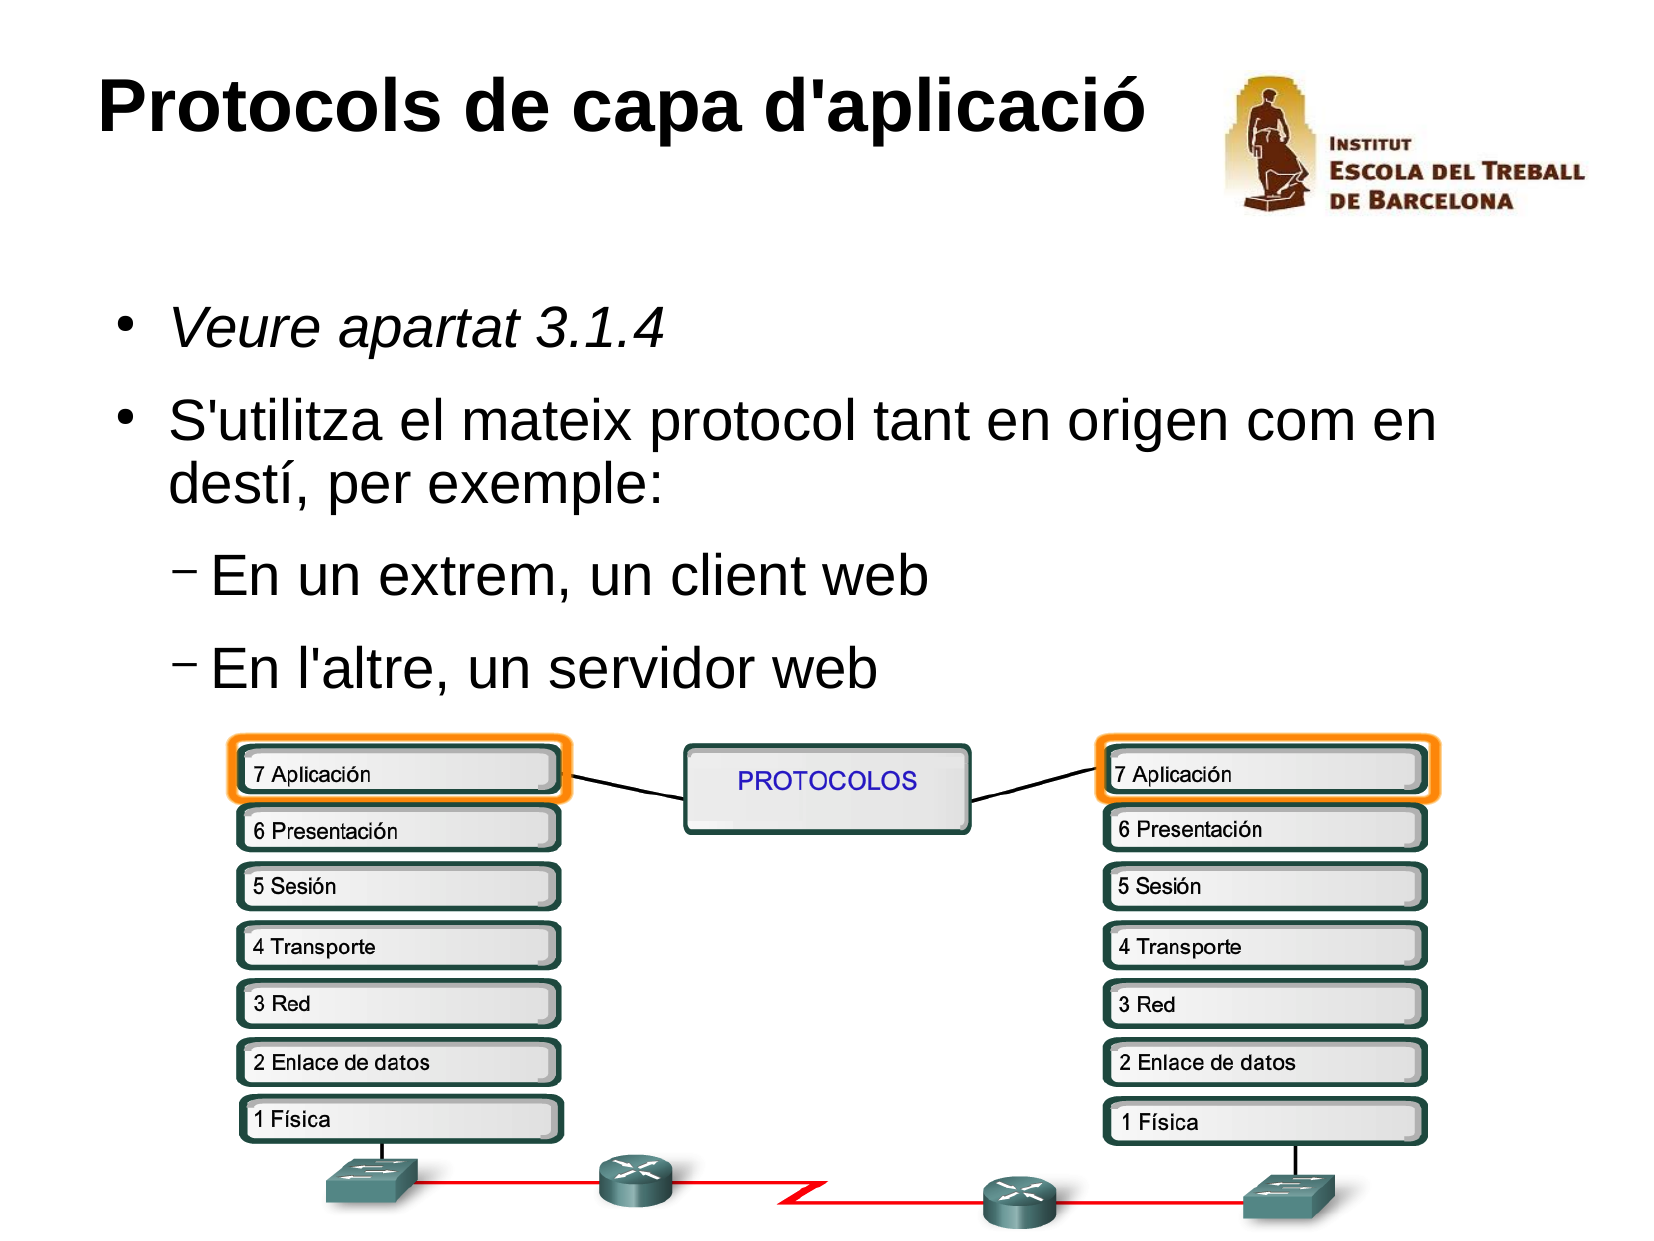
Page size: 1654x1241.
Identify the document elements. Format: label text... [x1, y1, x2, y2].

picture [1204, 70, 1595, 223]
picture [208, 716, 1446, 1241]
title Protocols de capa d'aplicació [82, 49, 1571, 257]
list Veure apartat 3.1.4 S'utilitza el mateix protocol tant en origen com en destí, per exemple: En un extrem, un client web En l'altre, un servidor web [82, 290, 1571, 1241]
